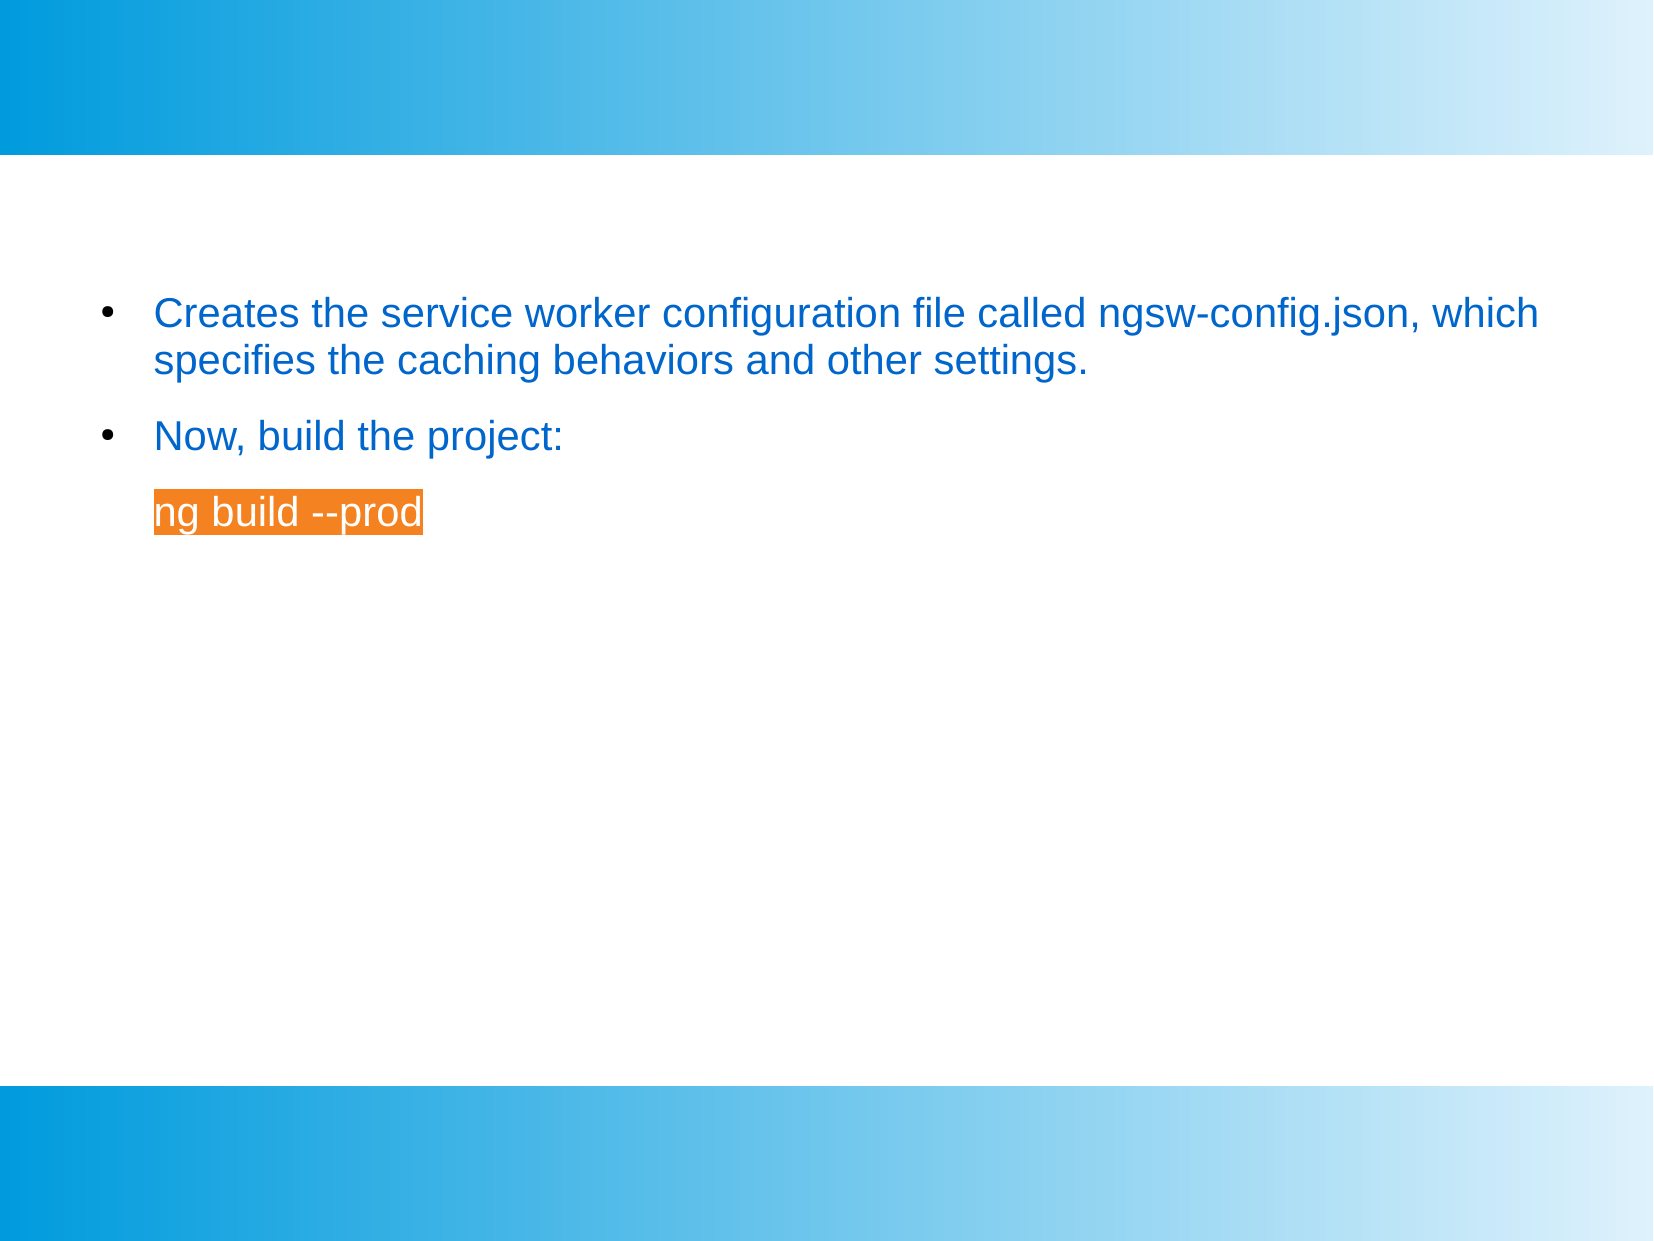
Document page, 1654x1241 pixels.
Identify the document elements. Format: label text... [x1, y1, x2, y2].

list Creates the service worker configuration file called ngsw-config.json, which specifies the caching behaviors and other settings. Now, build the project: ng build --prod [82, 290, 1571, 1010]
